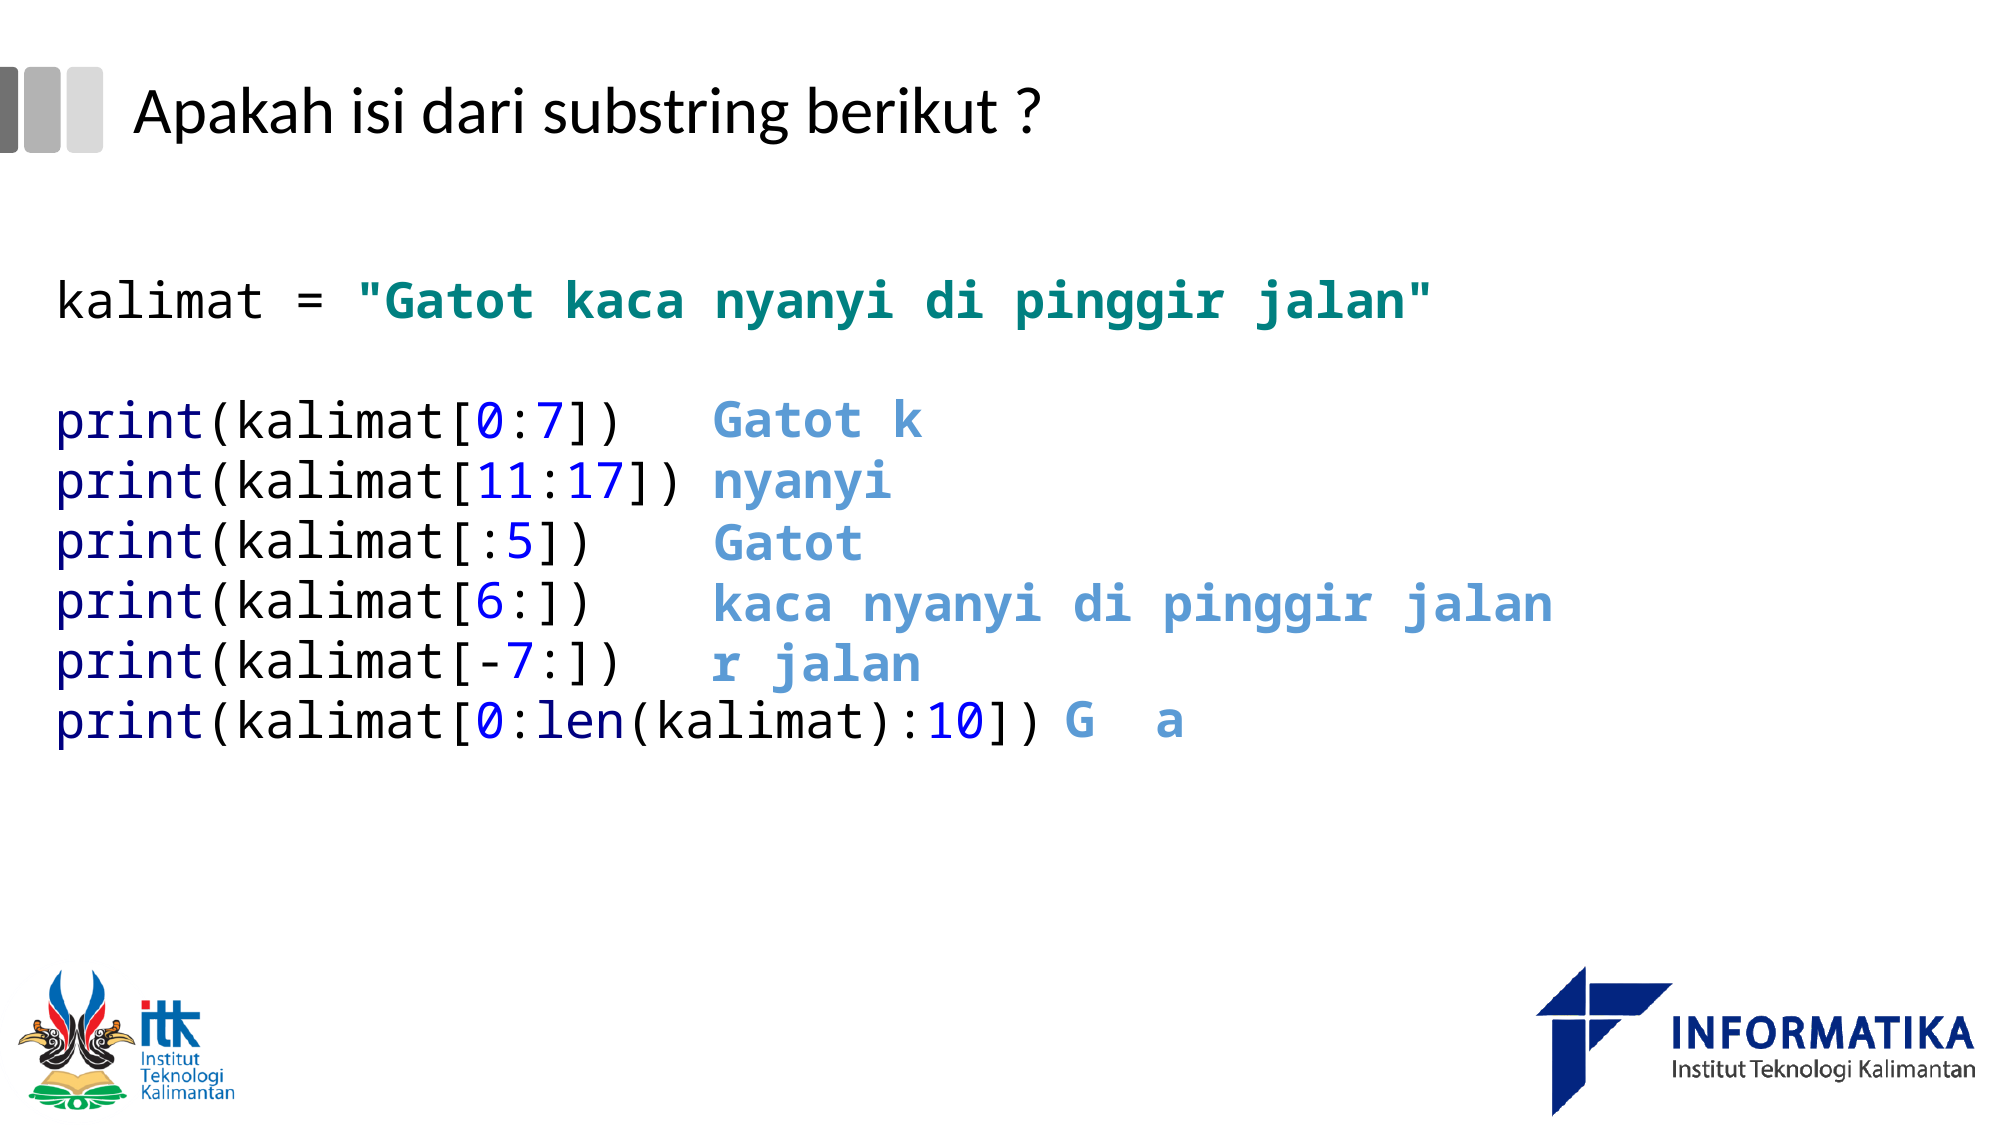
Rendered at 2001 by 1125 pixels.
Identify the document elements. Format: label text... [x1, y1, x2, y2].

text_box kalimat = "Gatot kaca nyanyi di pinggir jalan" print(kalimat[0:7]) print(kalimat[11:17]) print(kalimat[:5]) print(kalimat[6:]) print(kalimat[-7:]) print(kalimat[0:len(kalimat):10]) [35, 258, 1498, 759]
text_box Gatot [699, 503, 880, 563]
text_box G a [1051, 680, 1201, 755]
text_box kaca nyanyi di pinggir jalan [698, 563, 1568, 639]
text_box Gatot k [698, 380, 938, 455]
title Apakah isi dari substring berikut ? [113, 55, 1839, 157]
picture [1534, 965, 1976, 1118]
text_box r jalan [696, 624, 937, 700]
picture [0, 935, 253, 1125]
text_box nyanyi [699, 441, 909, 517]
